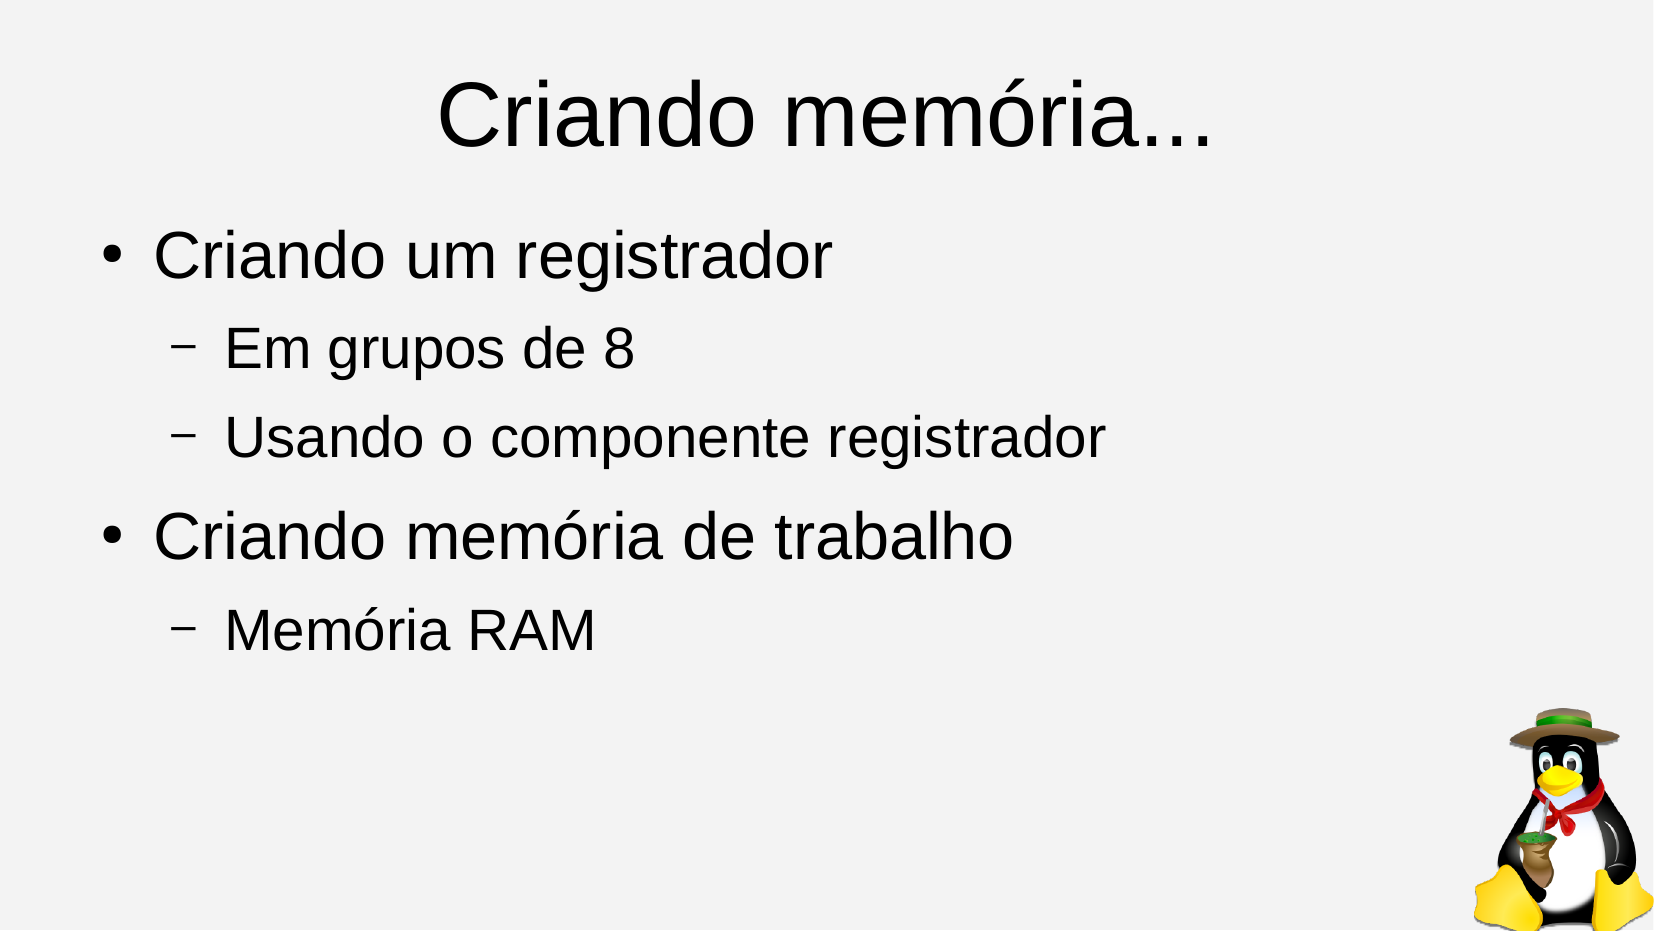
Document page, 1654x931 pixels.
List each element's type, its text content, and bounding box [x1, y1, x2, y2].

title Criando memória... [82, 37, 1571, 193]
picture [1474, 708, 1654, 931]
list Criando um registrador Em grupos de 8 Usando o componente registrador Criando memória de trabalho Memória RAM [82, 217, 1571, 758]
